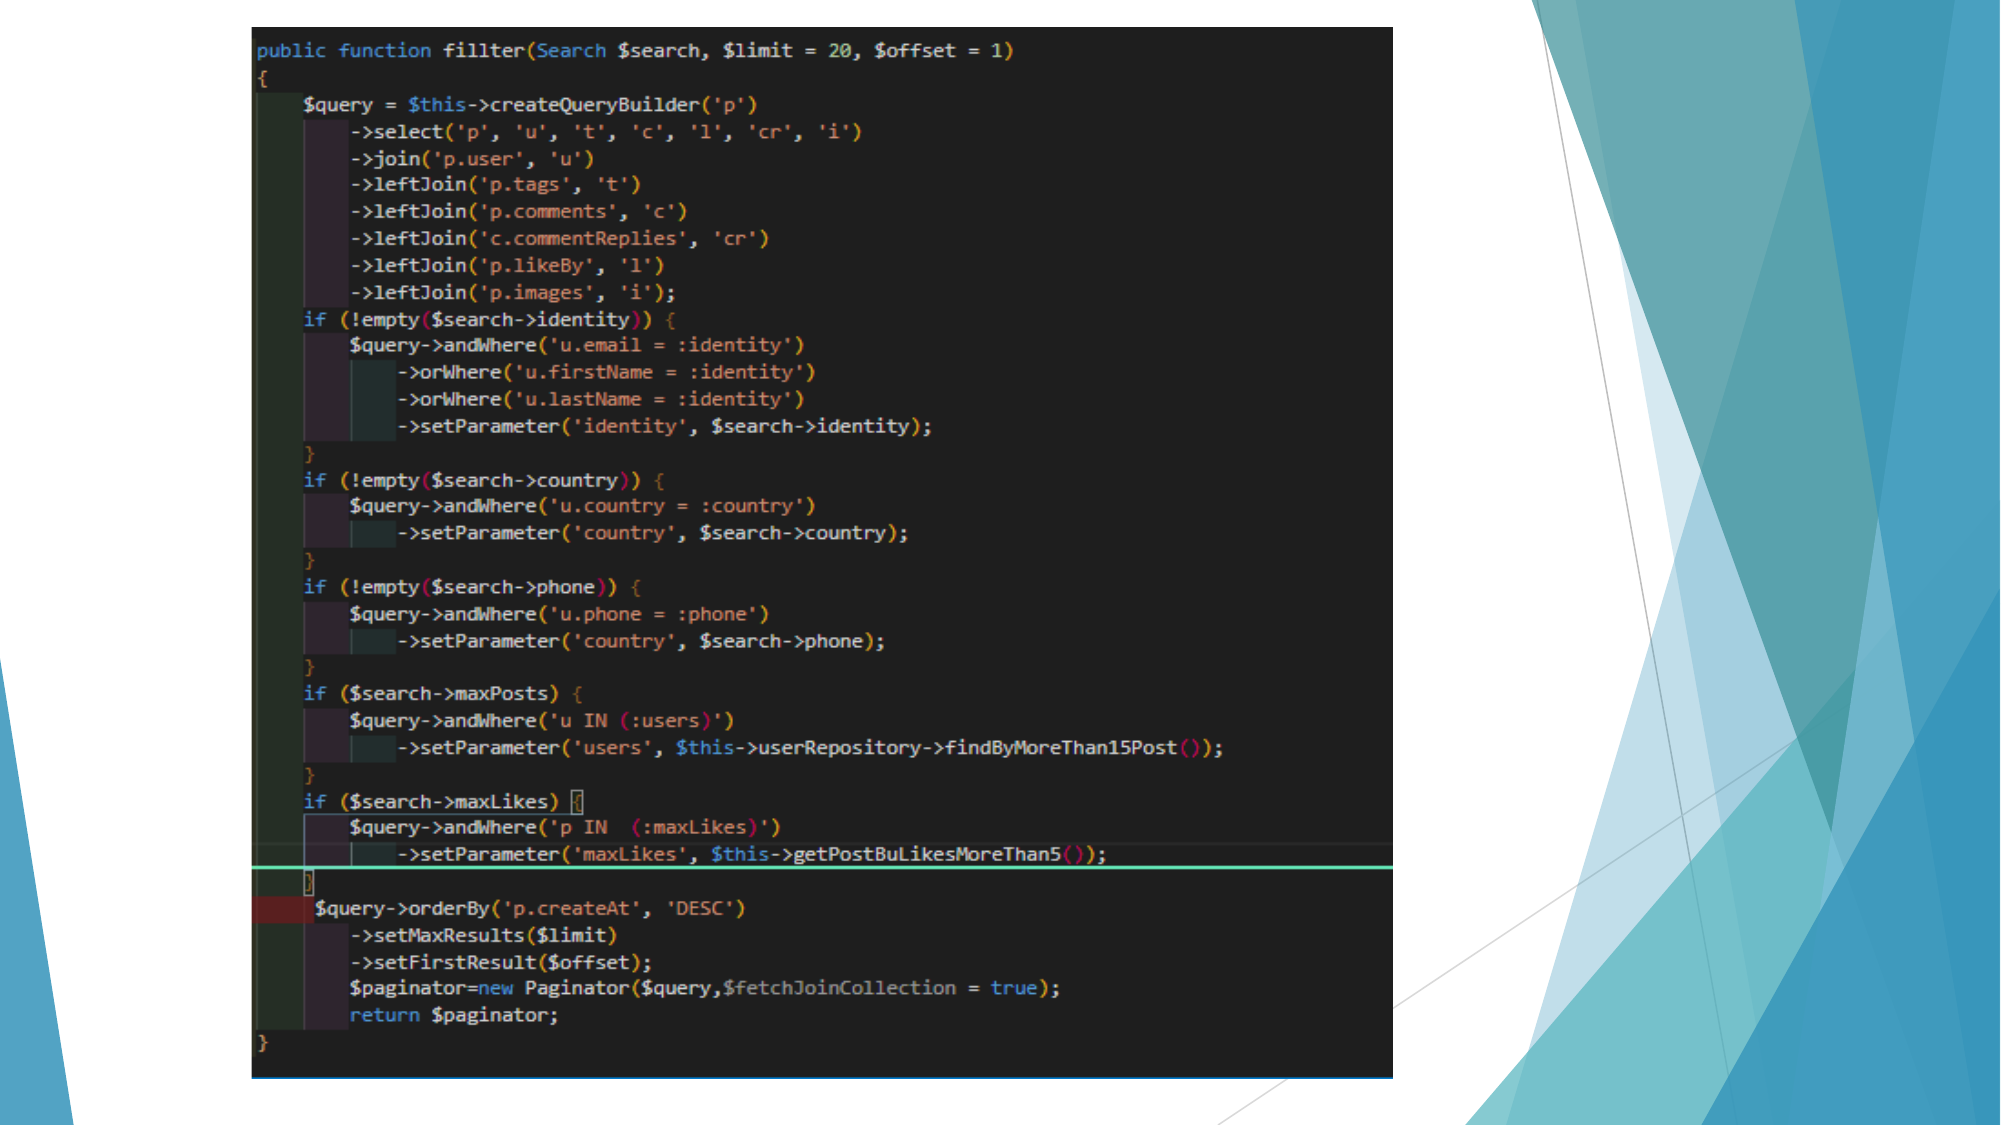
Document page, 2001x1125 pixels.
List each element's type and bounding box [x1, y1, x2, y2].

picture [251, 27, 1393, 1079]
